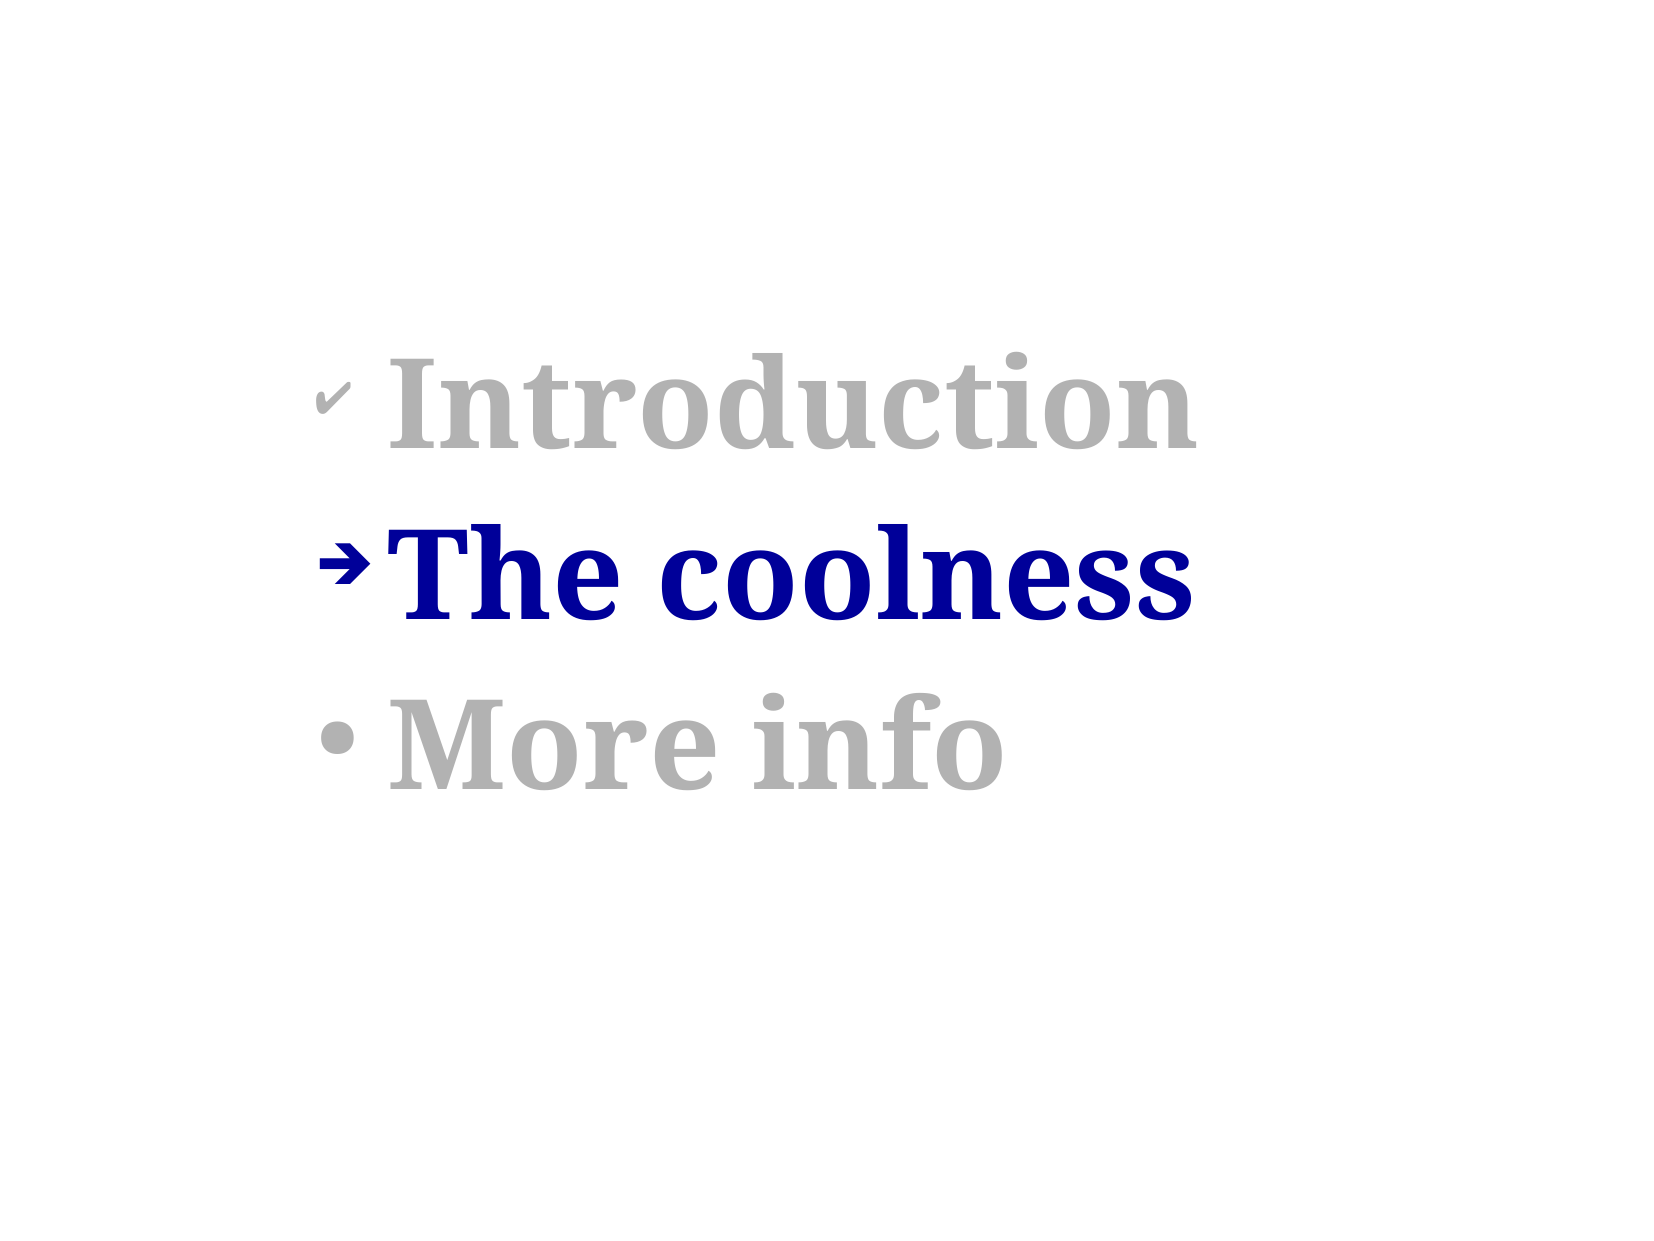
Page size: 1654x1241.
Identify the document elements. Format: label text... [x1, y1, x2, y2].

subtitle Introduction The coolness More info [315, 315, 1381, 901]
